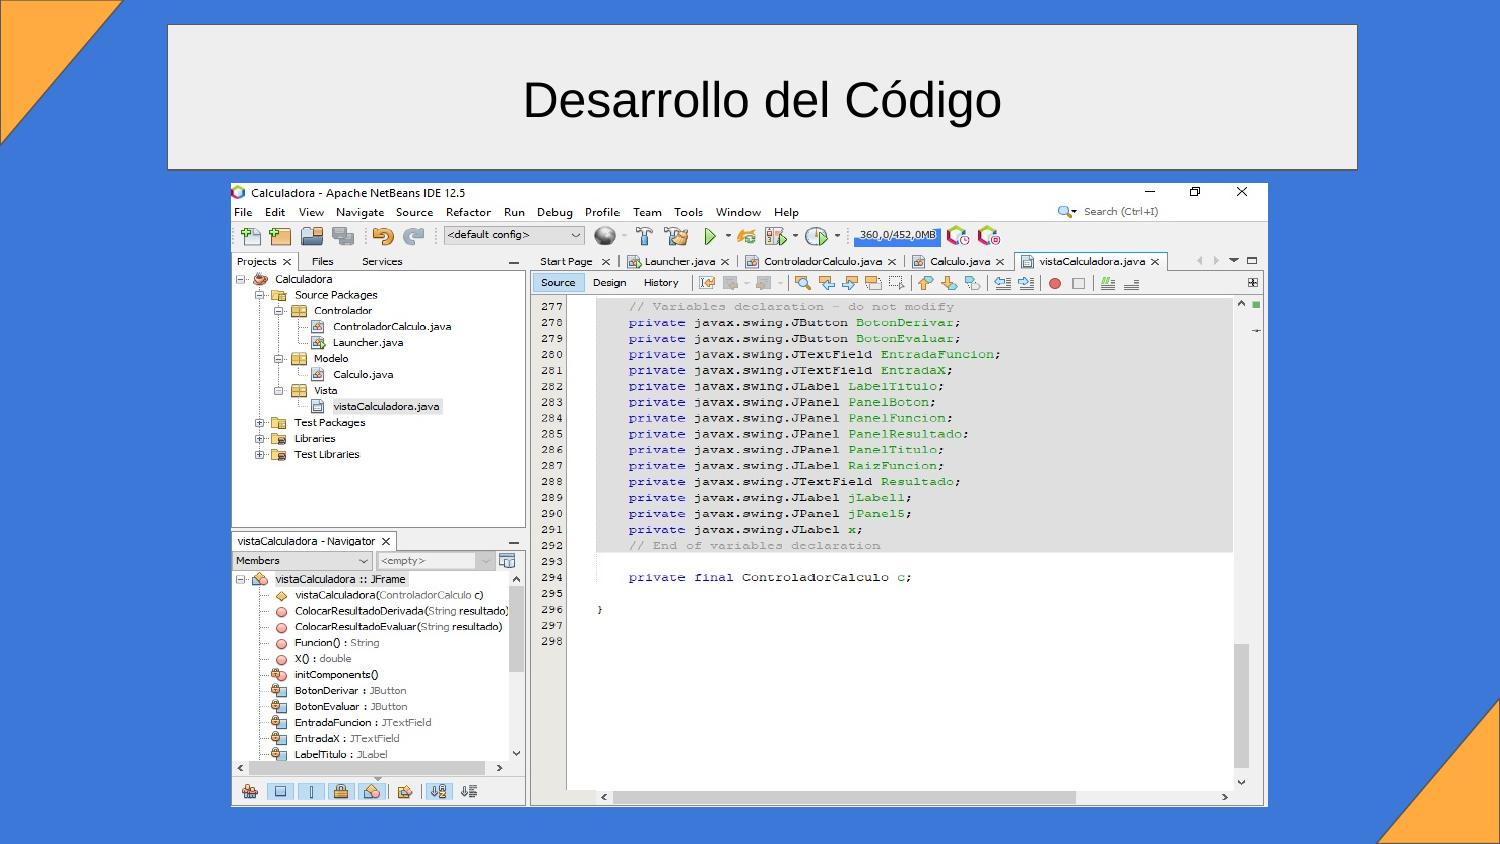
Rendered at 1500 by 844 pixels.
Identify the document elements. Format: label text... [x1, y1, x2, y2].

text_box [0, 0, 124, 146]
text_box Desarrollo del Código [167, 24, 1358, 171]
text_box [1376, 697, 1500, 844]
picture [231, 183, 1268, 807]
